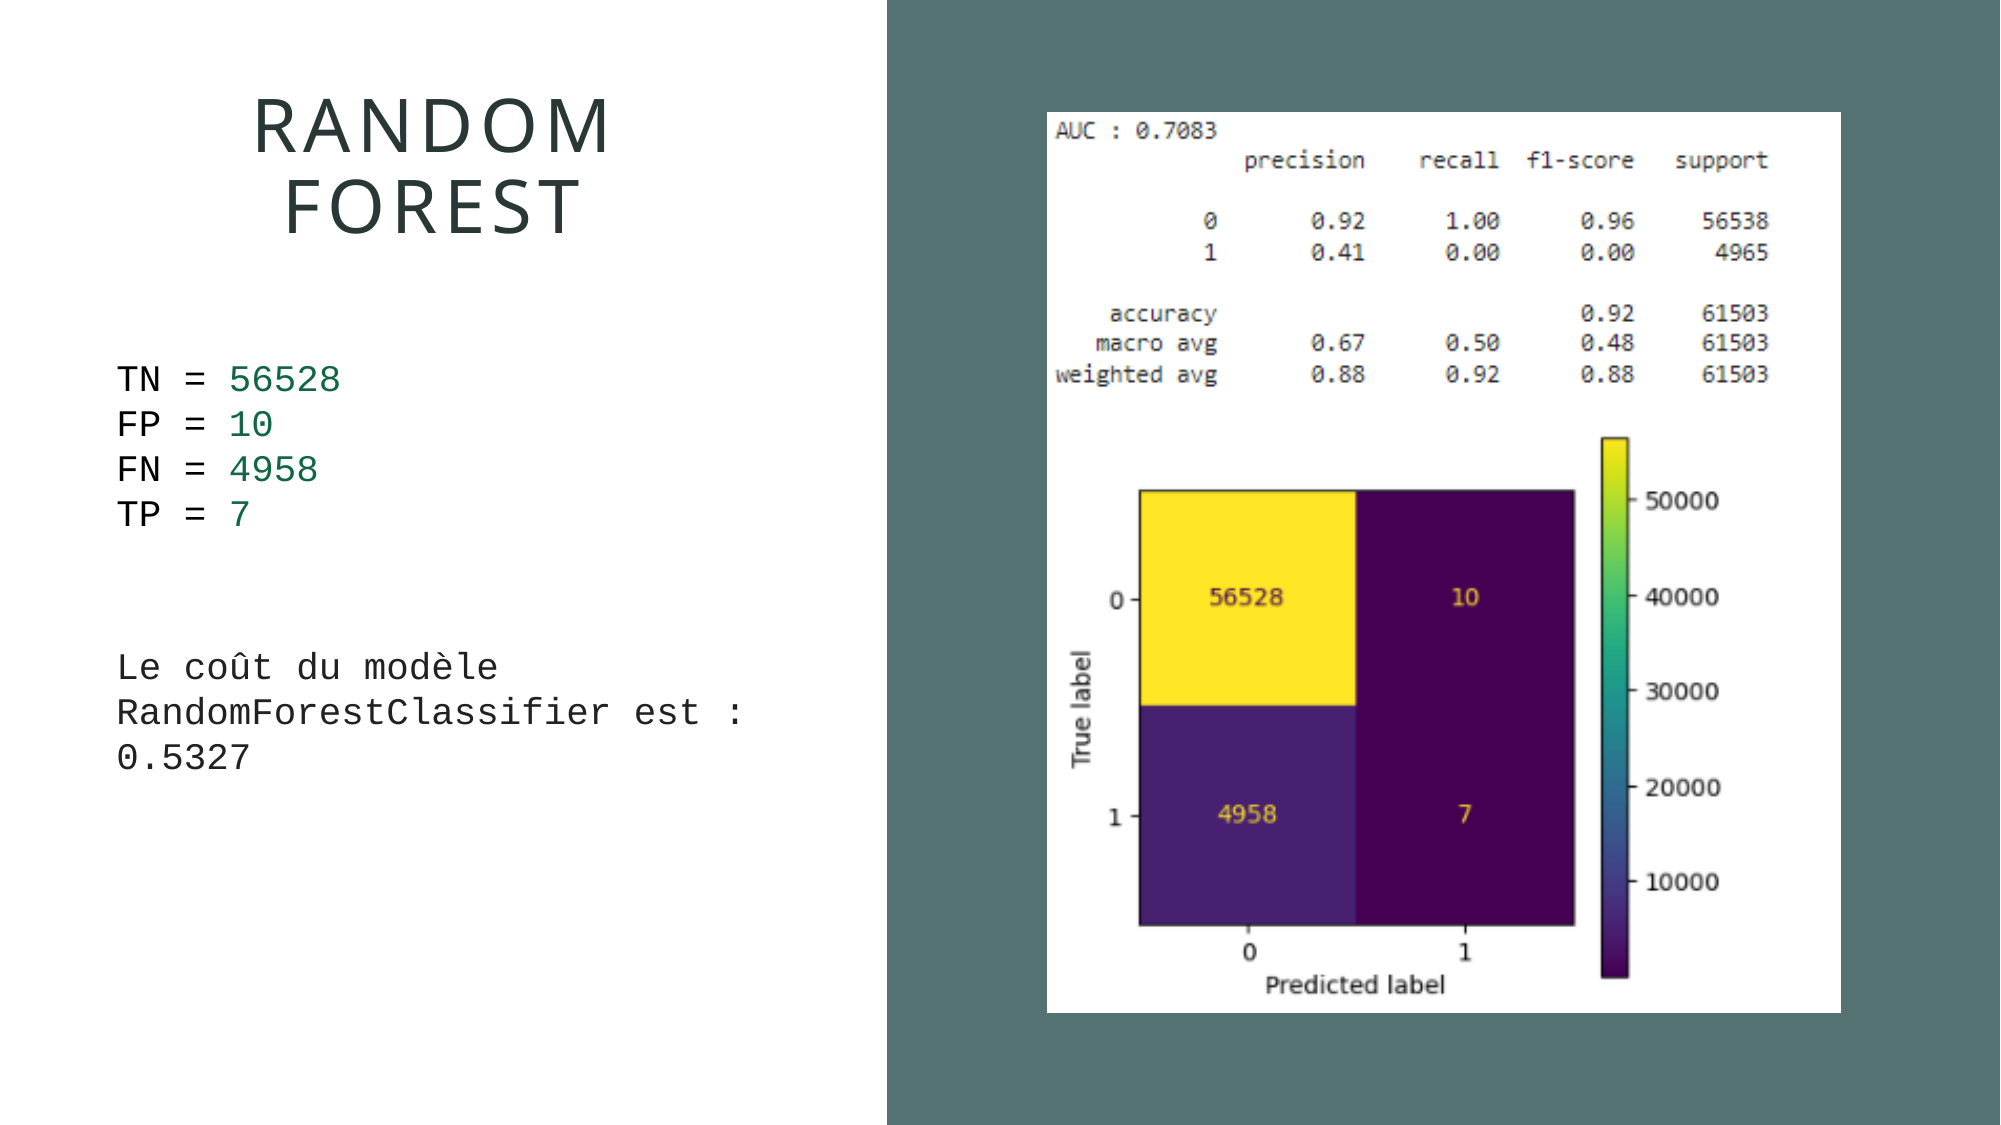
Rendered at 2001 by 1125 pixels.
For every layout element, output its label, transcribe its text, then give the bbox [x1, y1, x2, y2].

text_box [0, 0, 2000, 1125]
picture [1047, 112, 1841, 1013]
title Random Forest [159, 81, 710, 346]
text_box TN = 56528 FP = 10 FN = 4958 TP = 7 [101, 346, 1102, 544]
text_box Le coût du modèle RandomForestClassifier est : 0.5327 [102, 642, 797, 777]
